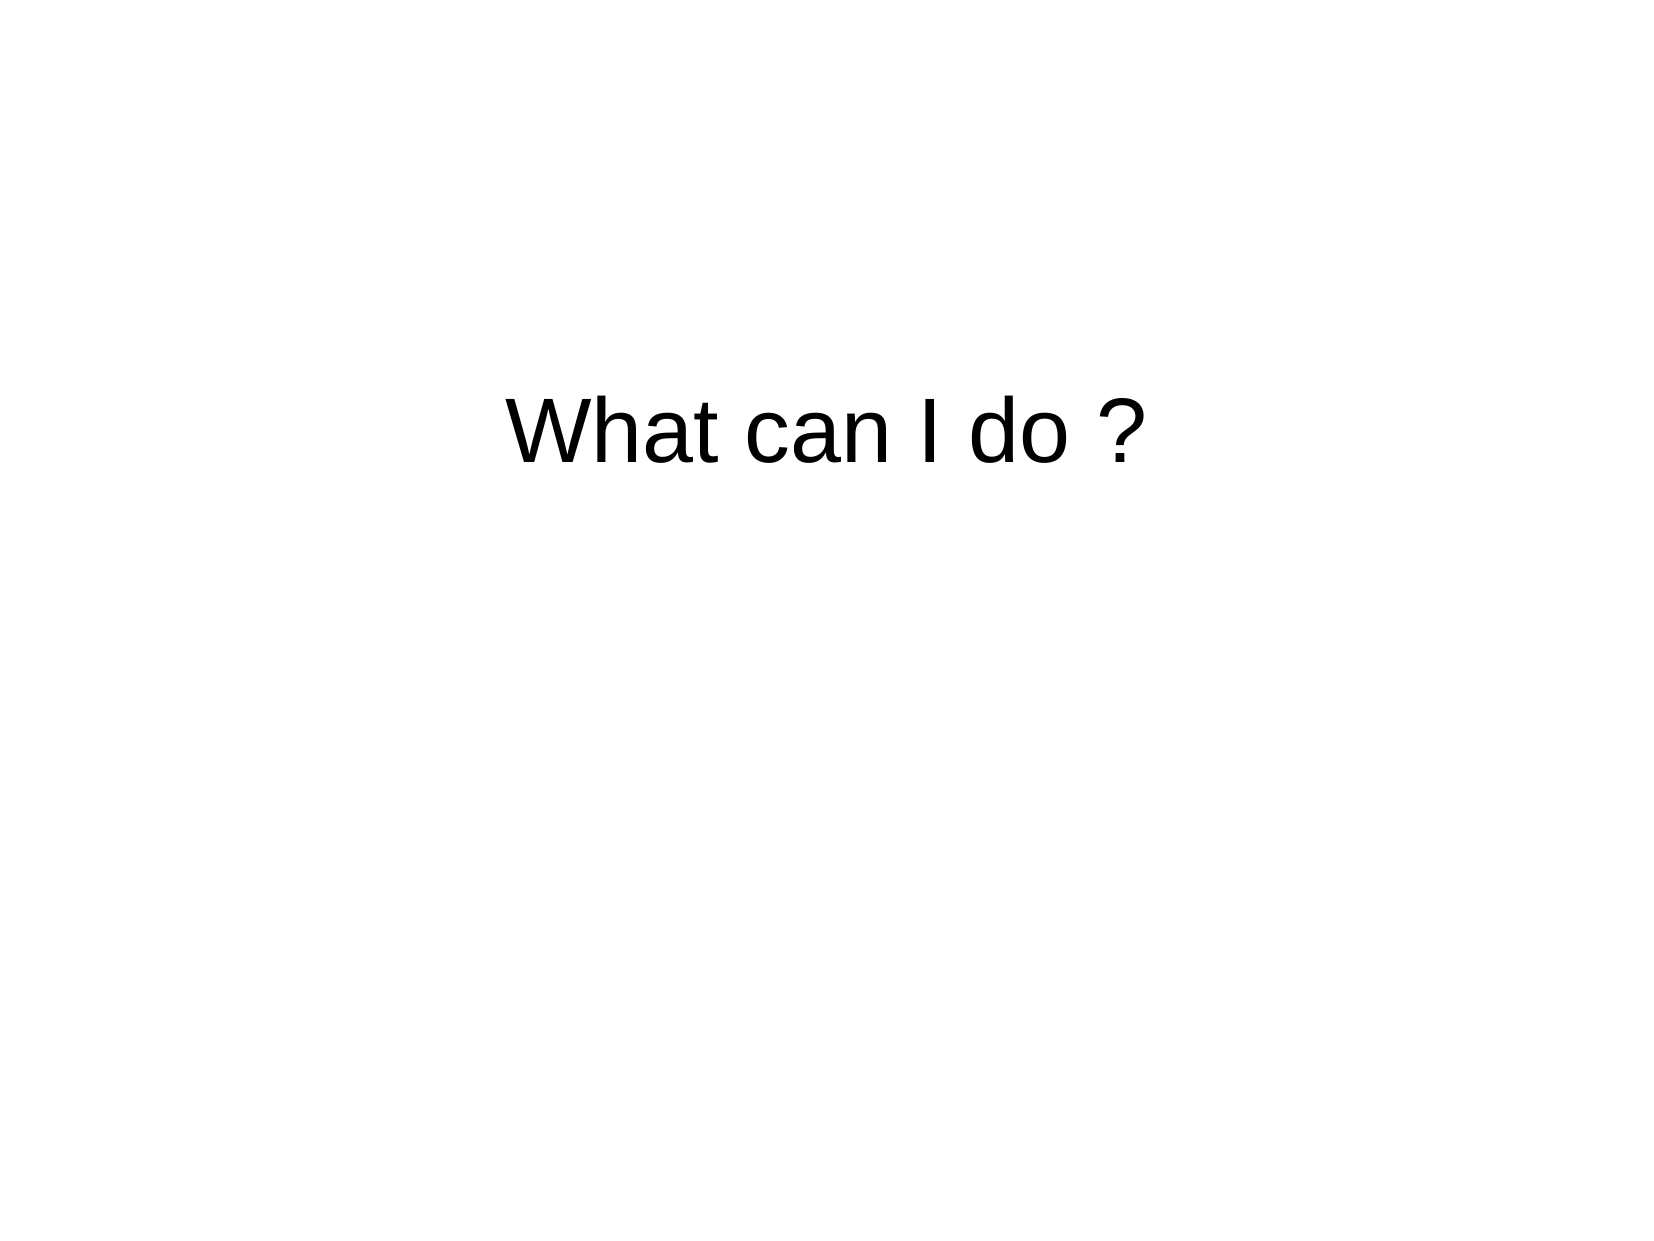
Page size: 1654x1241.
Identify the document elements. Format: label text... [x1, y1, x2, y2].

title What can I do ? [82, 326, 1571, 535]
